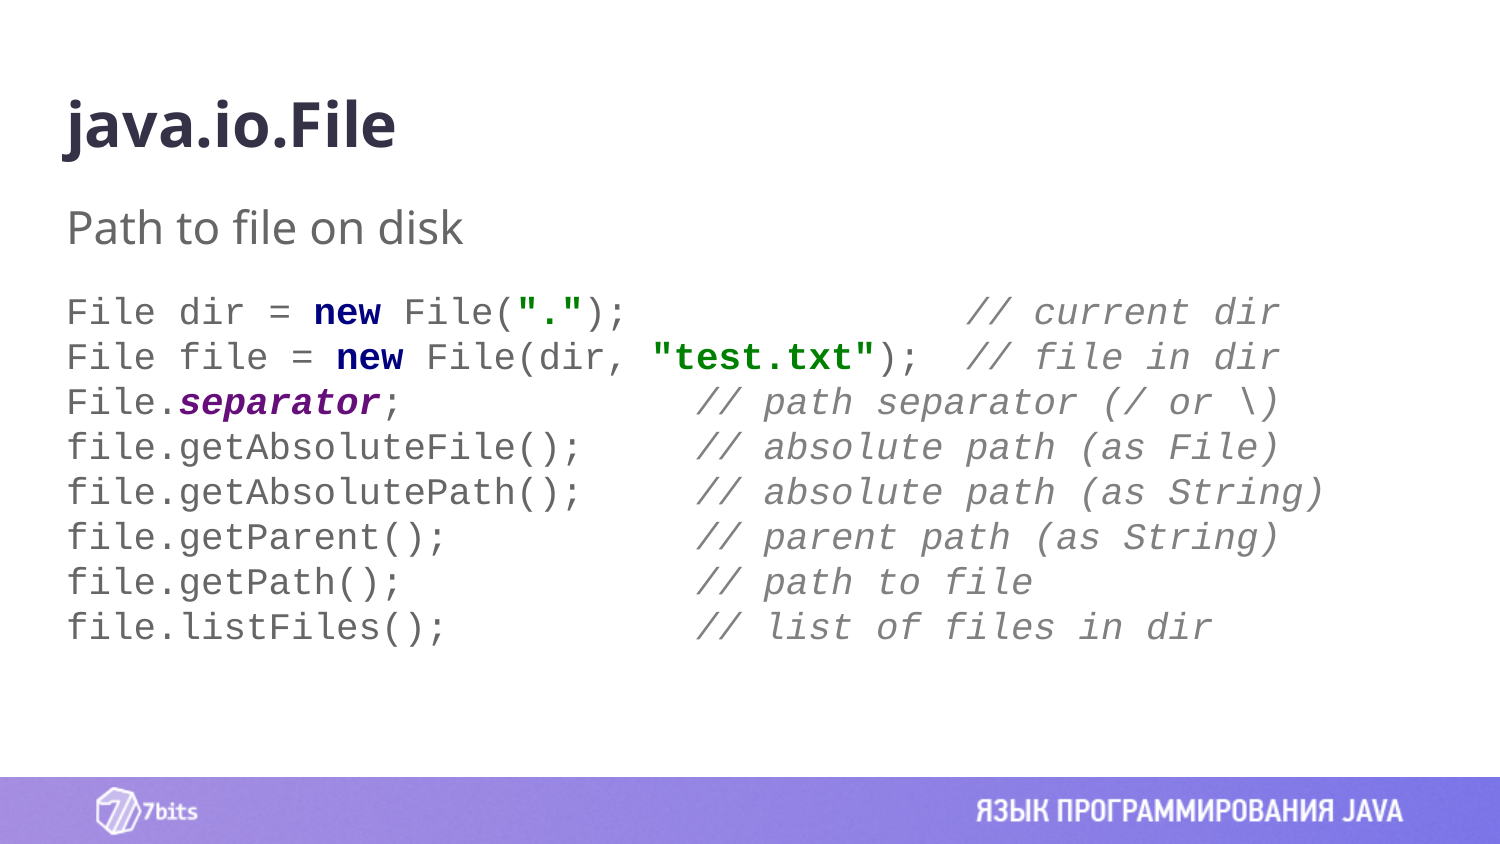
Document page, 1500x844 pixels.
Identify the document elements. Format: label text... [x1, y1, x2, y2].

list Path to file on disk File dir = new File("."); // current dir File file = new File(dir, "test.txt"); // file in dir File.separator; // path separator (/ or \) file.getAbsoluteFile(); // absolute path (as File) file.getAbsolutePath(); // absolute path (as String) file.getParent(); // parent path (as String) file.getPath(); // path to file file.listFiles(); // list of files in dir [51, 184, 1449, 745]
title java.io.File [51, 69, 1449, 164]
picture [0, 777, 1500, 844]
